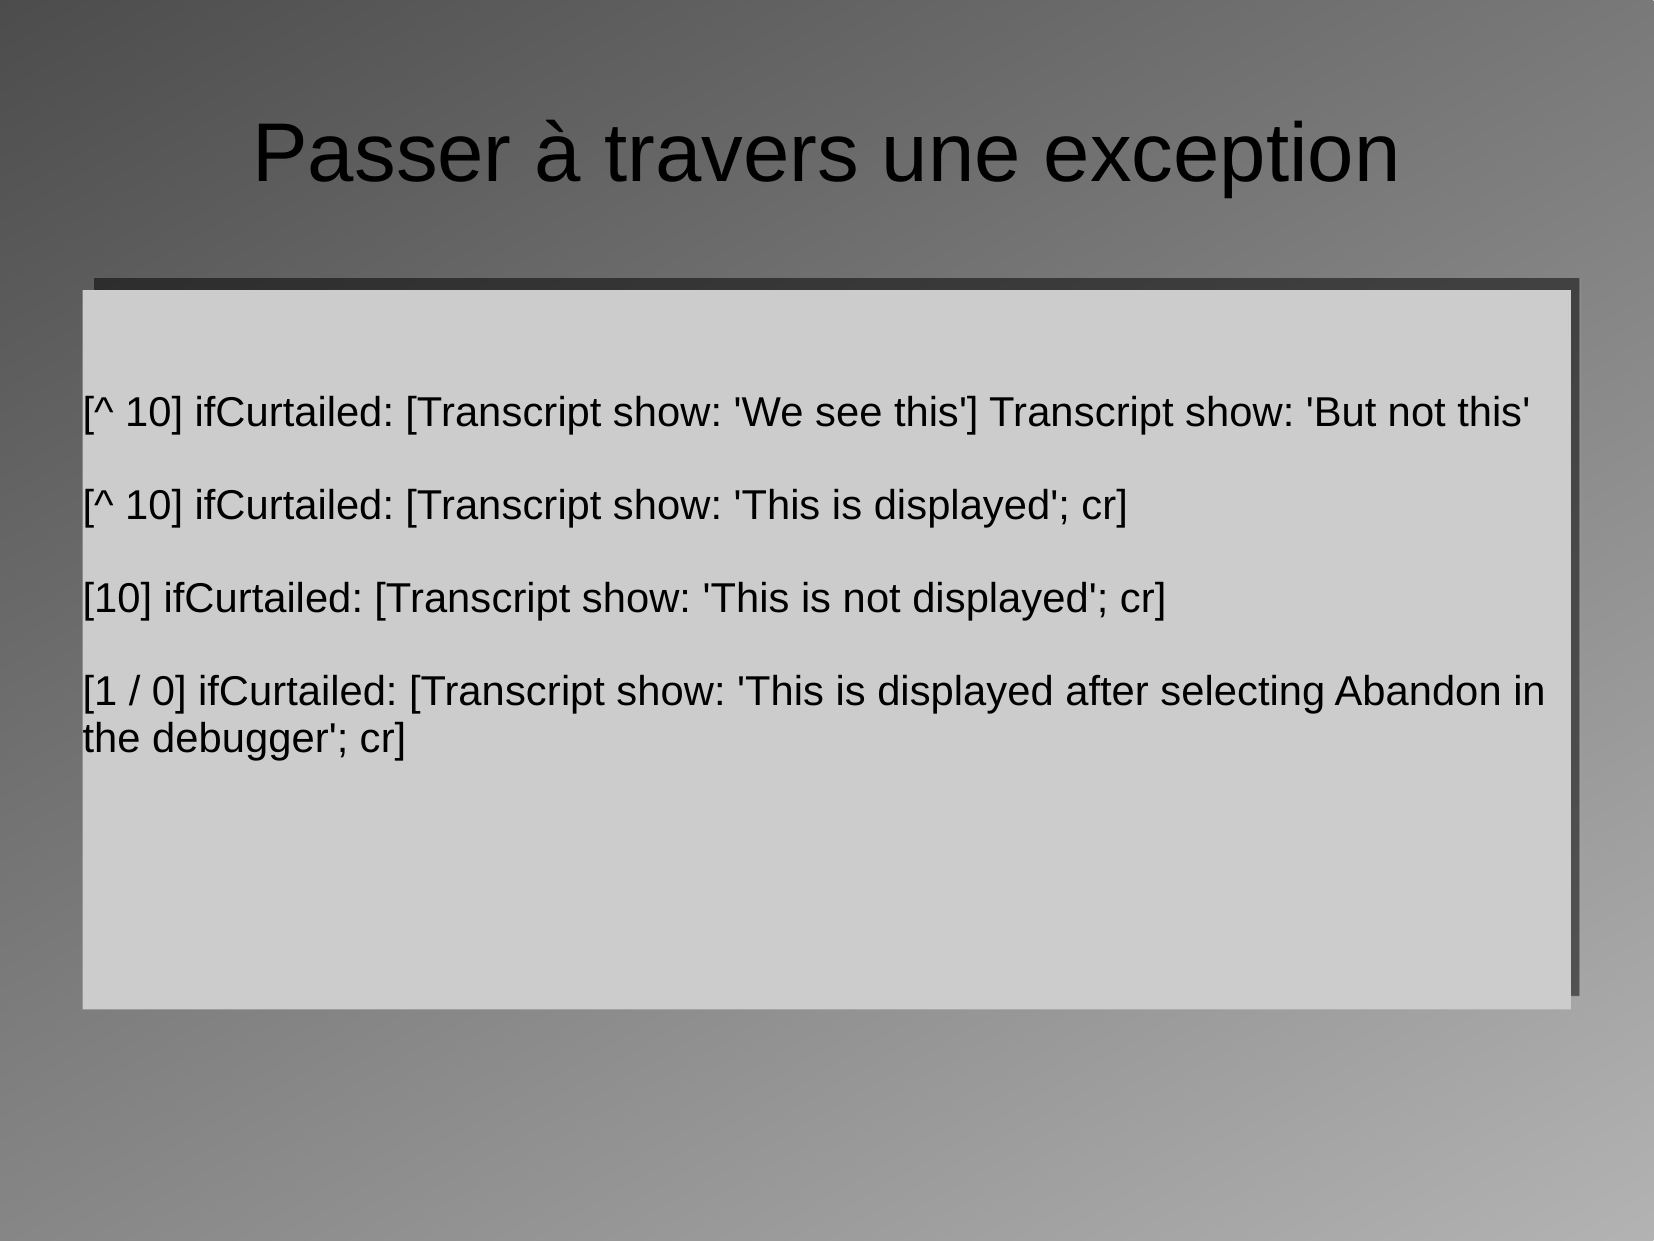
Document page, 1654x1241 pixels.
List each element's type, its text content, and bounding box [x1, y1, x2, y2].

subtitle [^ 10] ifCurtailed: [Transcript show: 'We see this'] Transcript show: 'But not this' [^ 10] ifCurtailed: [Transcript show: 'This is displayed'; cr] [10] ifCurtailed: [Transcript show: 'This is not displayed'; cr] [1 / 0] ifCurtailed: [Transcript show: 'This is displayed after selecting Abandon in the debugger'; cr] [82, 290, 1571, 1010]
title Passer à travers une exception [82, 49, 1571, 257]
